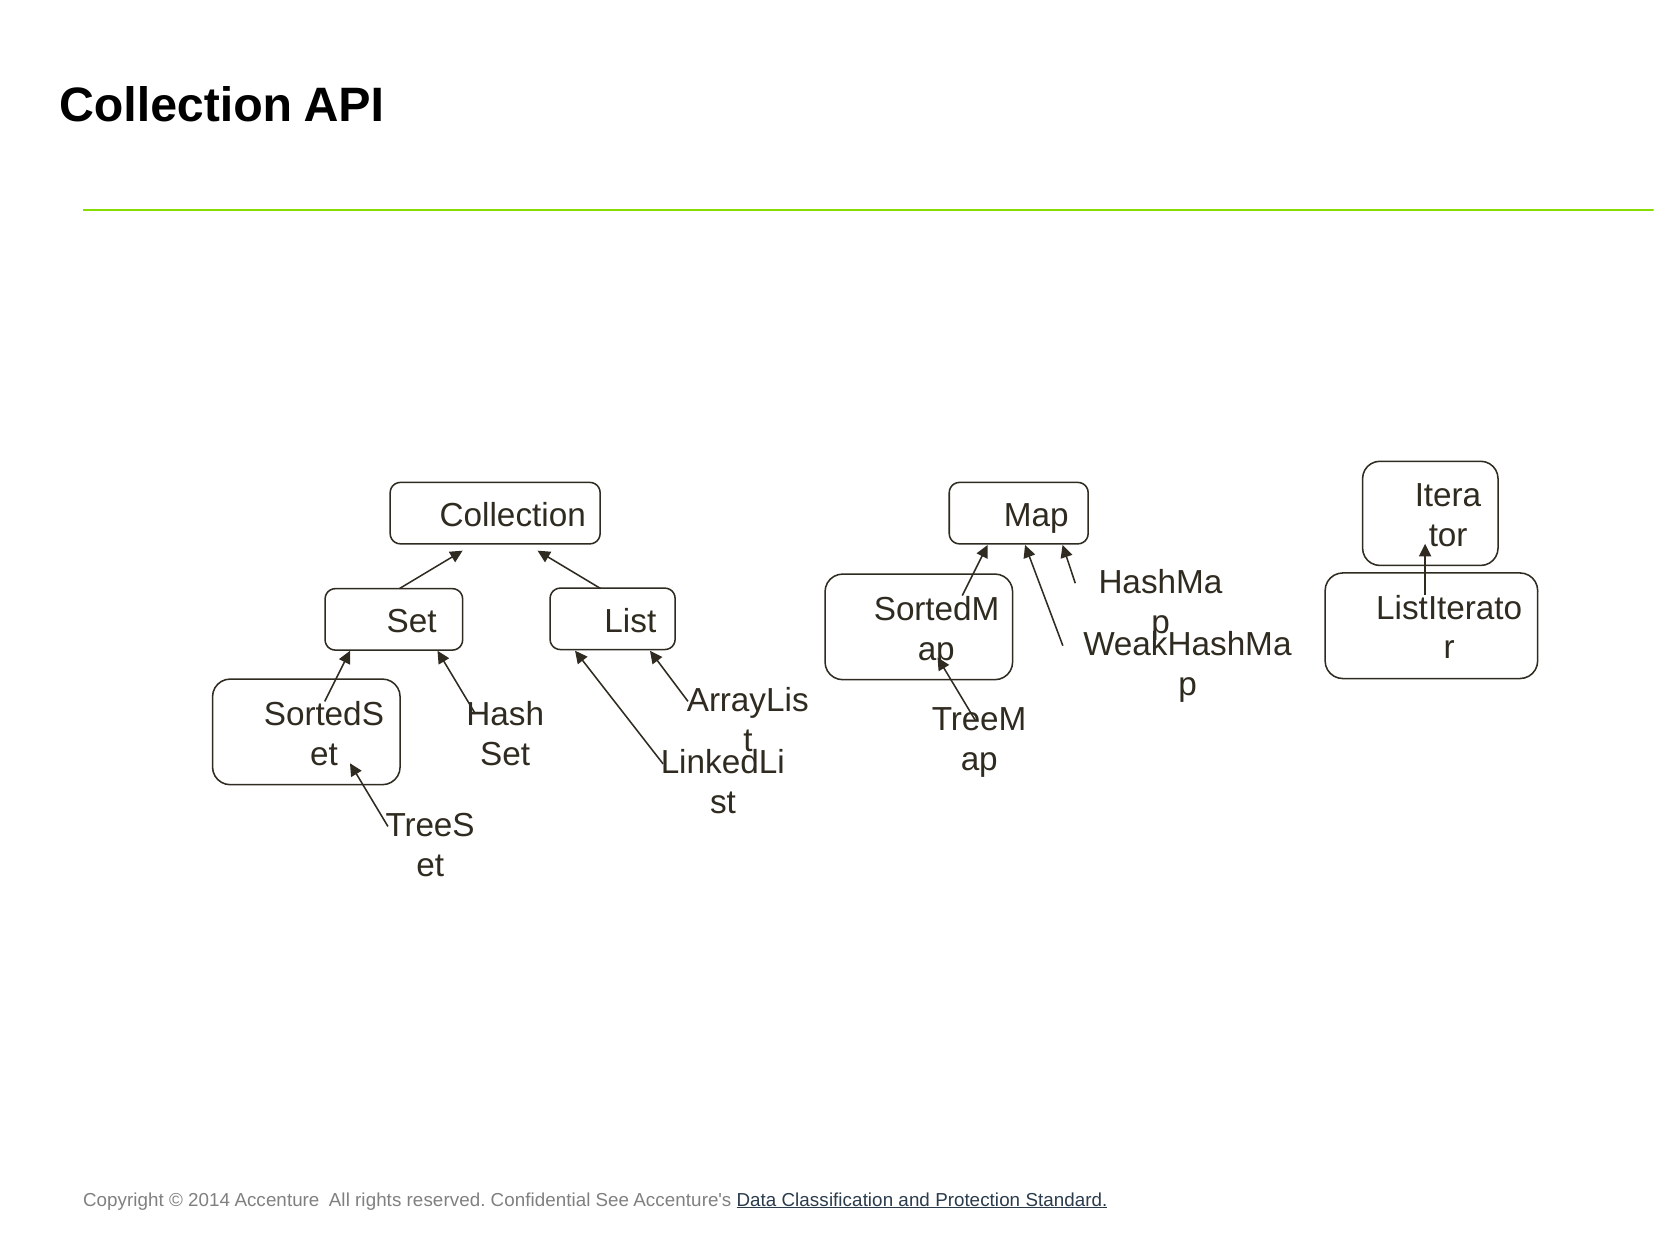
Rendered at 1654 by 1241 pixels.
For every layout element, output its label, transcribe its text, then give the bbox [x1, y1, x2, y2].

text_box Map [949, 482, 1089, 544]
text_box LinkedList [612, 727, 799, 834]
text_box Collection [390, 482, 601, 544]
text_box List [550, 588, 676, 650]
title Collection API [59, 31, 1548, 178]
text_box TreeMap [875, 684, 1049, 791]
text_box WeakHashMap [1039, 609, 1301, 716]
text_box Set [325, 588, 463, 651]
text_box Iterator [1362, 461, 1499, 566]
text_box ArrayList [637, 665, 824, 771]
text_box TreeSet [337, 790, 488, 896]
text_box SortedSet [212, 679, 401, 785]
text_box HashMap [1050, 546, 1236, 653]
text_box ListIterator [1325, 572, 1538, 679]
text_box HashSet [412, 679, 563, 786]
text_box SortedMap [825, 574, 1013, 680]
